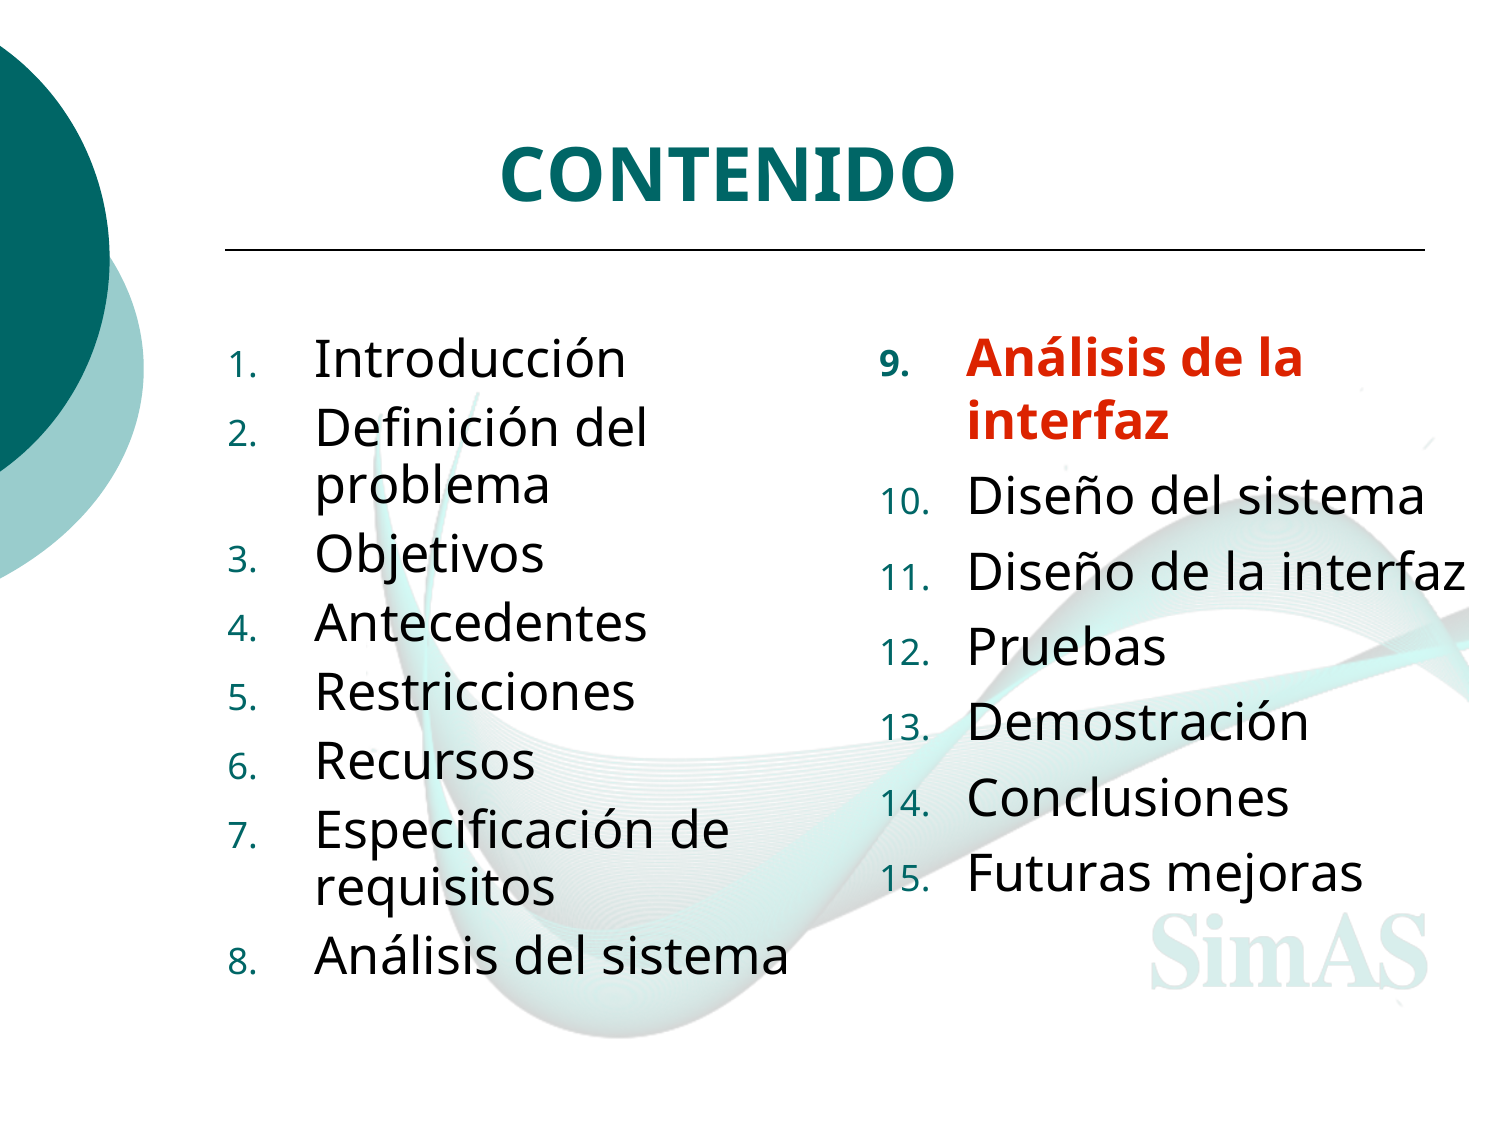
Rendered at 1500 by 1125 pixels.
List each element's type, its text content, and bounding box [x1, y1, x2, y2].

picture [366, 386, 1469, 1040]
list Introducción Definición del problema Objetivos Antecedentes Restricciones Recursos Especificación de requisitos Análisis del sistema [212, 325, 863, 1063]
title CONTENIDO [484, 118, 1299, 225]
list Análisis de la interfaz Diseño del sistema Diseño de la interfaz Pruebas Demostración Conclusiones Futuras mejoras [864, 317, 1499, 1040]
